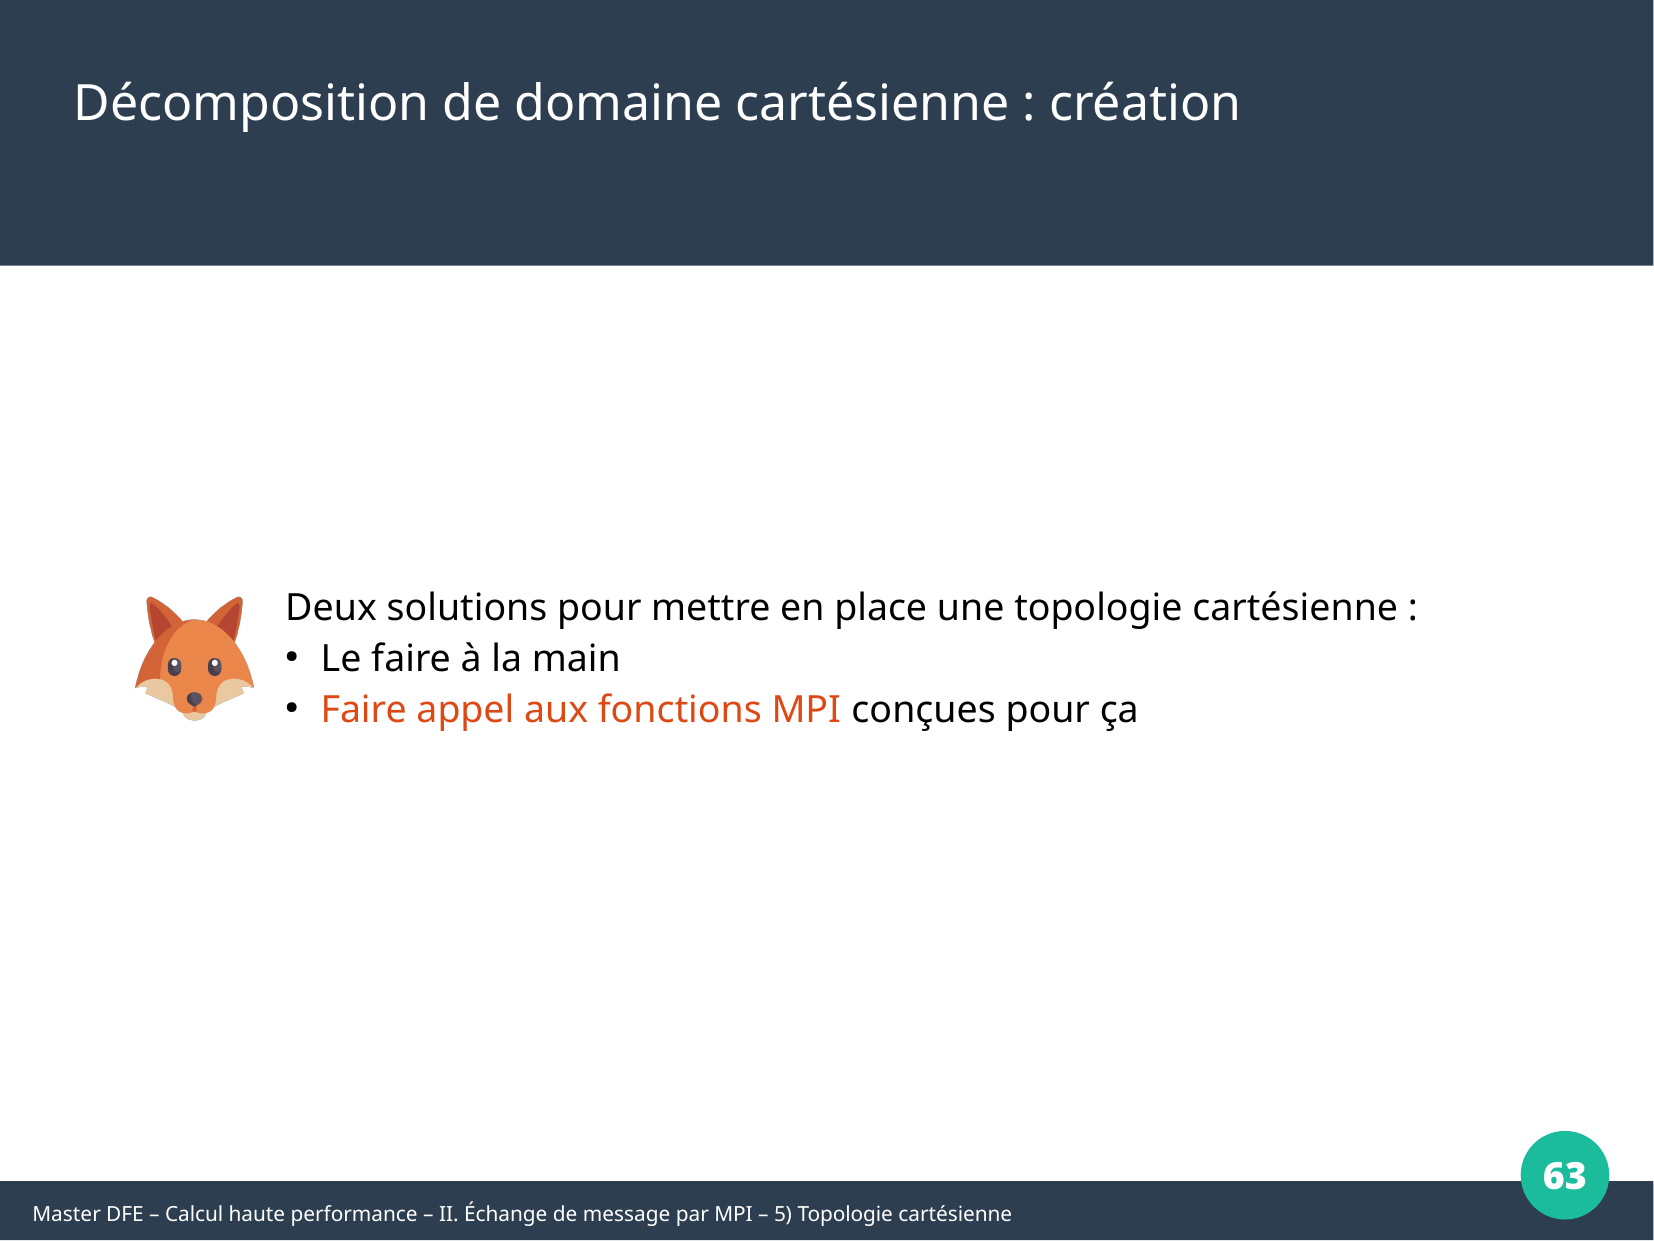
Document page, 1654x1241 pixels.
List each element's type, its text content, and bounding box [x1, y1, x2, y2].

text_box Master DFE – Calcul haute performance – II. Échange de message par MPI – 5) Topologie cartésienne [17, 1191, 1436, 1235]
text_box Deux solutions pour mettre en place une topologie cartésienne : Le faire à la main Faire appel aux fonctions MPI conçues pour ça [270, 573, 1595, 762]
picture [135, 596, 254, 721]
text_box Décomposition de domaine cartésienne : création [59, 59, 1477, 187]
